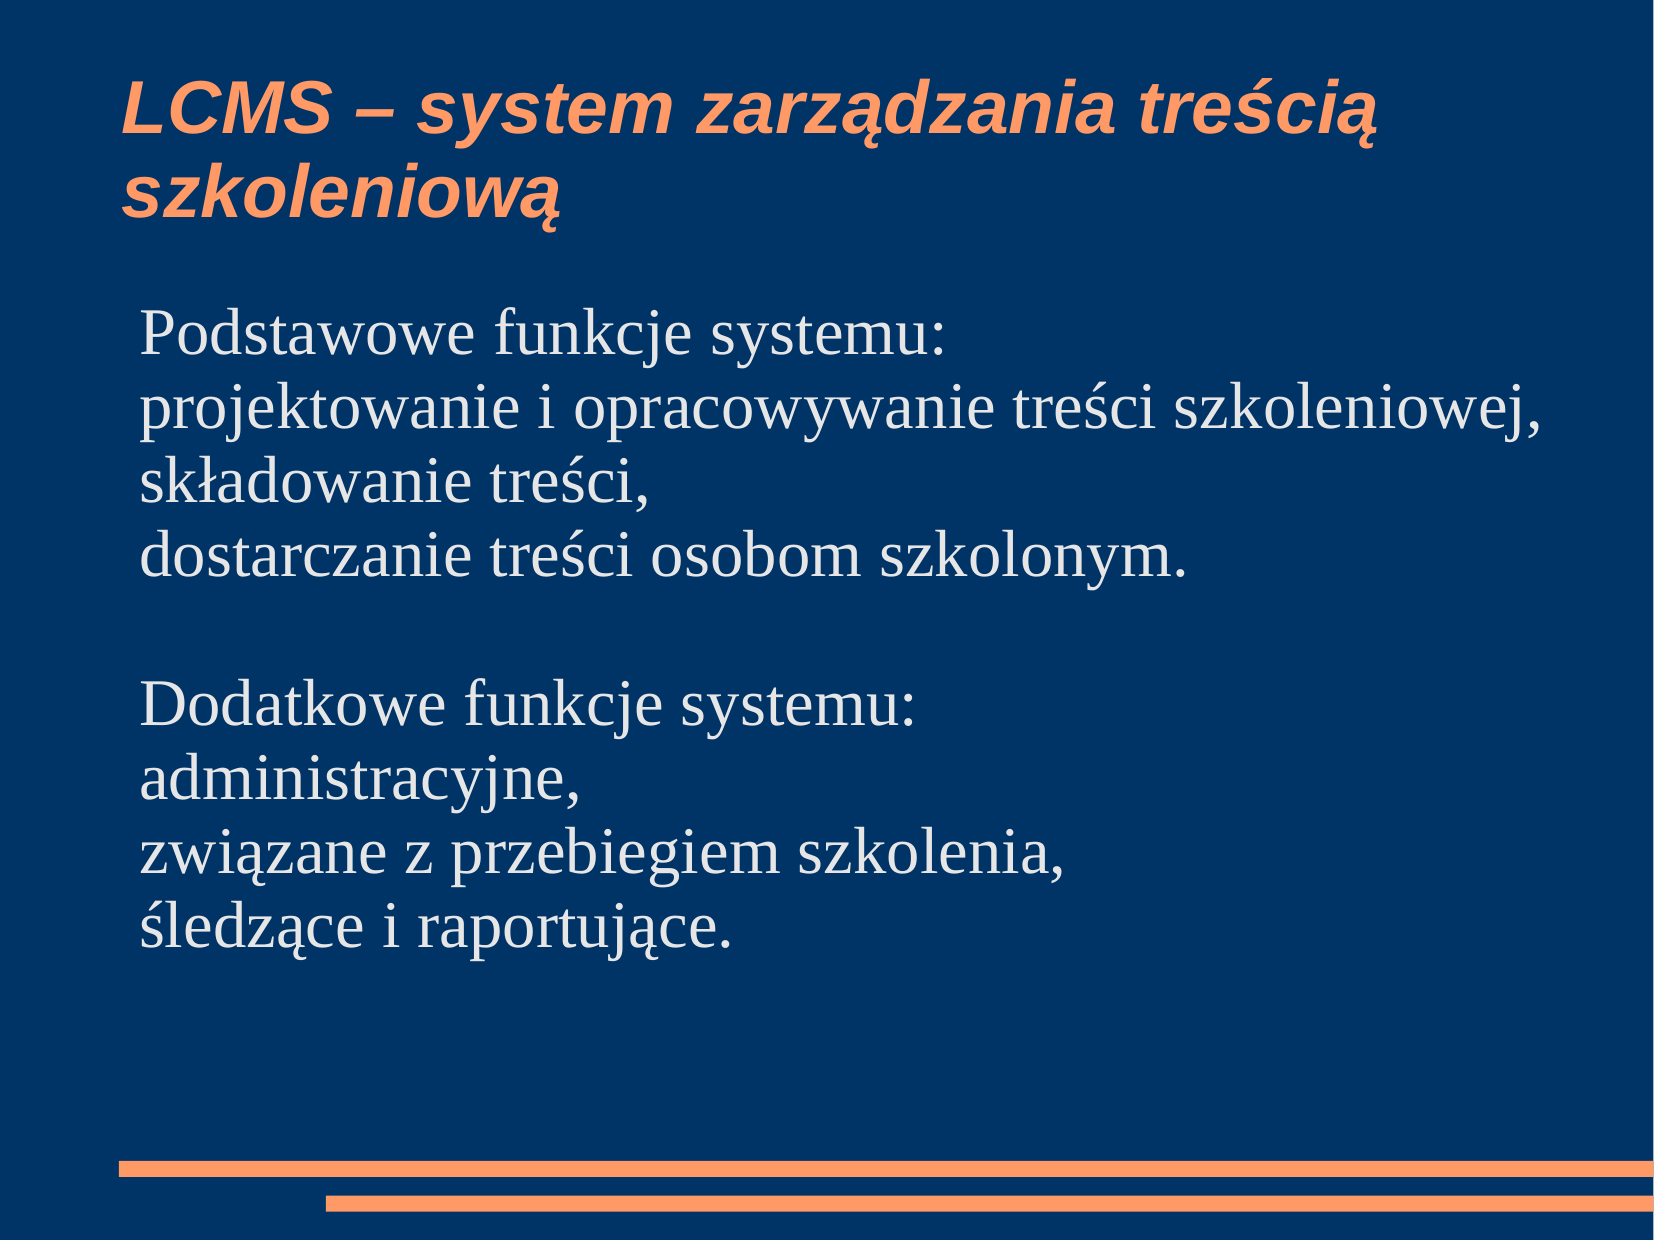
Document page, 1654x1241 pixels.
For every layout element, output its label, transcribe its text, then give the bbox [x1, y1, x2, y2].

list Podstawowe funkcje systemu: projektowanie i opracowywanie treści szkoleniowej, składowanie treści, dostarczanie treści osobom szkolonym. Dodatkowe funkcje systemu: administracyjne, związane z przebiegiem szkolenia, śledzące i raportujące. [121, 295, 1561, 1118]
title LCMS – system zarządzania treścią szkoleniową [121, 53, 1534, 247]
